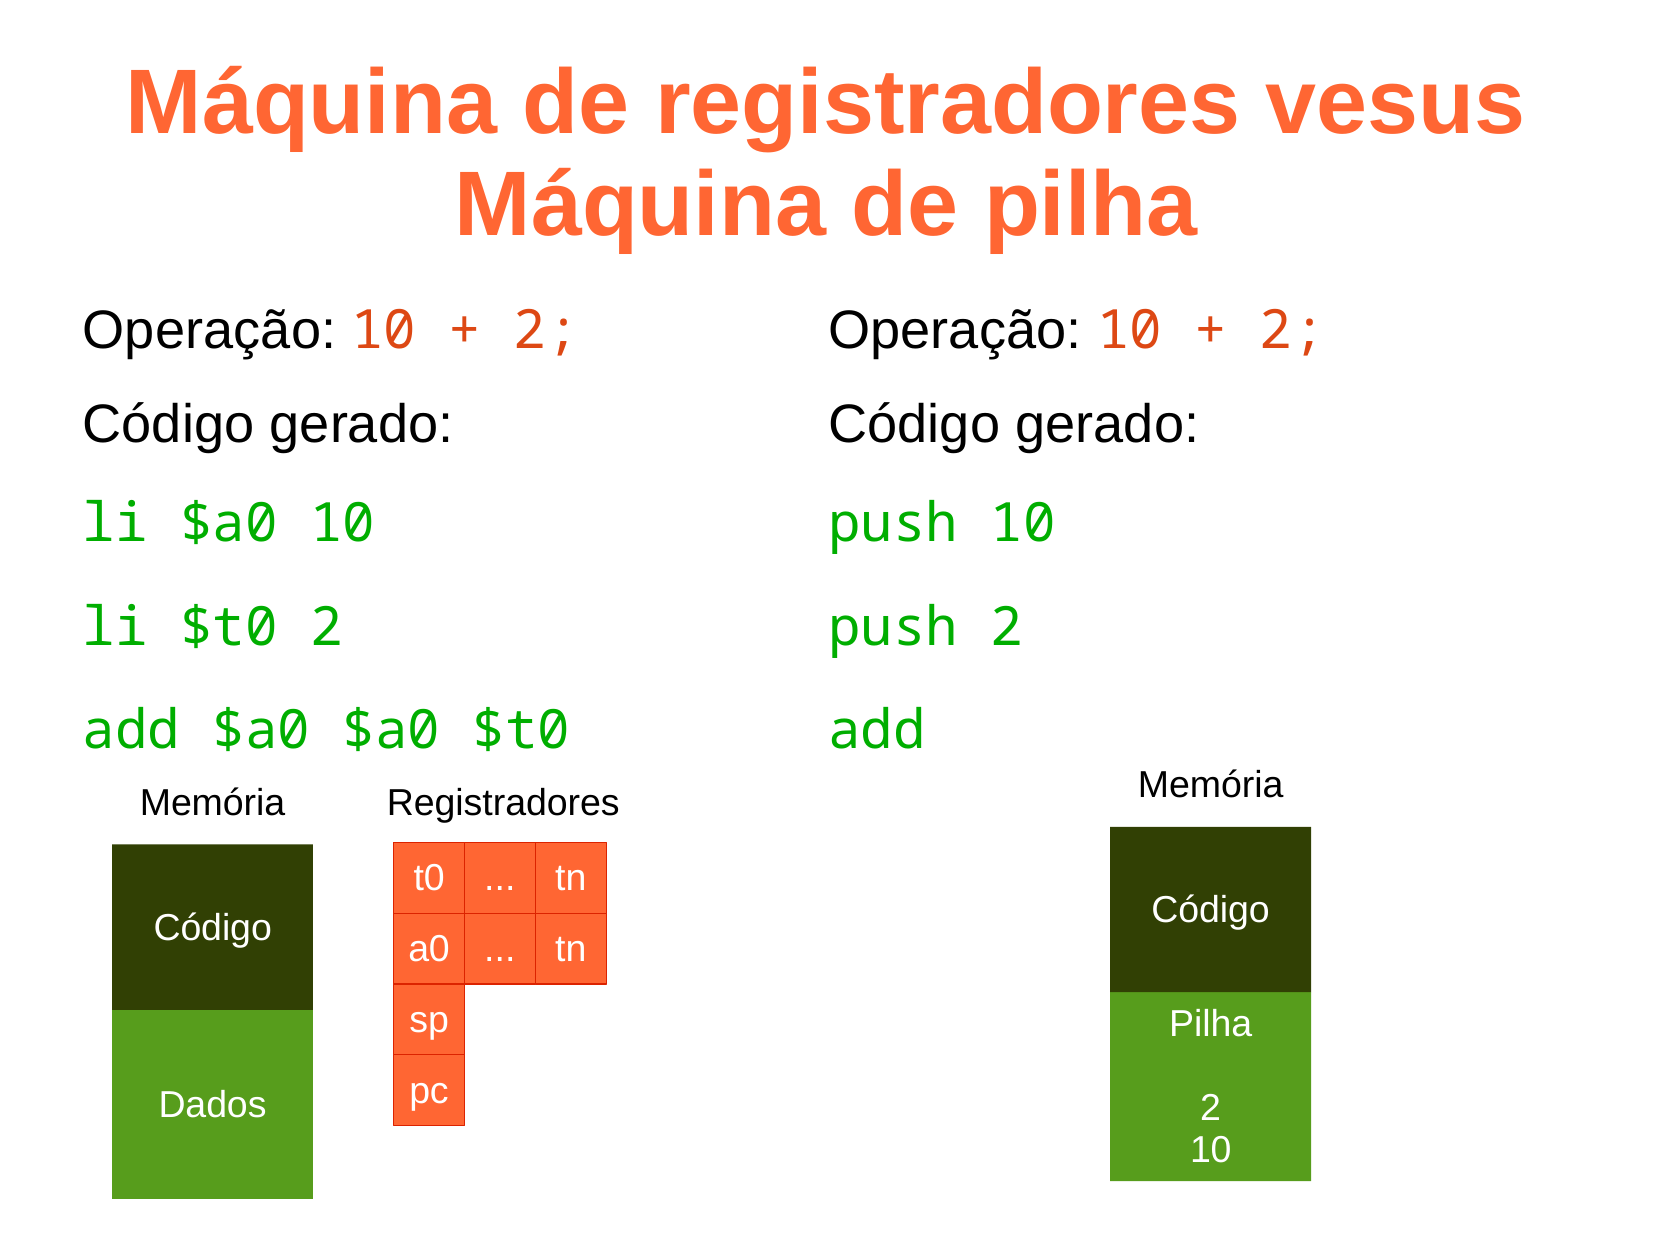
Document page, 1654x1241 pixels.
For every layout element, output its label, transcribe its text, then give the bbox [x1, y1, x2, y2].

text_box Memória [1123, 755, 1299, 813]
text_box sp [393, 983, 465, 1054]
text_box ... [464, 913, 536, 984]
text_box ... [465, 842, 535, 913]
text_box Código [112, 844, 313, 1010]
text_box Memória [125, 773, 301, 831]
text_box tn [536, 913, 607, 984]
text_box Código [1110, 826, 1312, 993]
list Operação: 10 + 2; Código gerado: li $a0 10 li $t0 2 add $a0 $a0 $t0 [82, 290, 793, 1010]
text_box Pilha 2 10 [1110, 993, 1312, 1182]
text_box tn [535, 842, 607, 913]
text_box Registradores [372, 773, 635, 831]
text_box t0 [393, 842, 465, 913]
text_box a0 [393, 913, 464, 983]
text_box pc [393, 1054, 465, 1126]
list Operação: 10 + 2; Código gerado: push 10 push 2 add [828, 290, 1539, 1010]
title Máquina de registradores vesus Máquina de pilha [82, 49, 1571, 257]
text_box Dados [112, 1010, 313, 1199]
